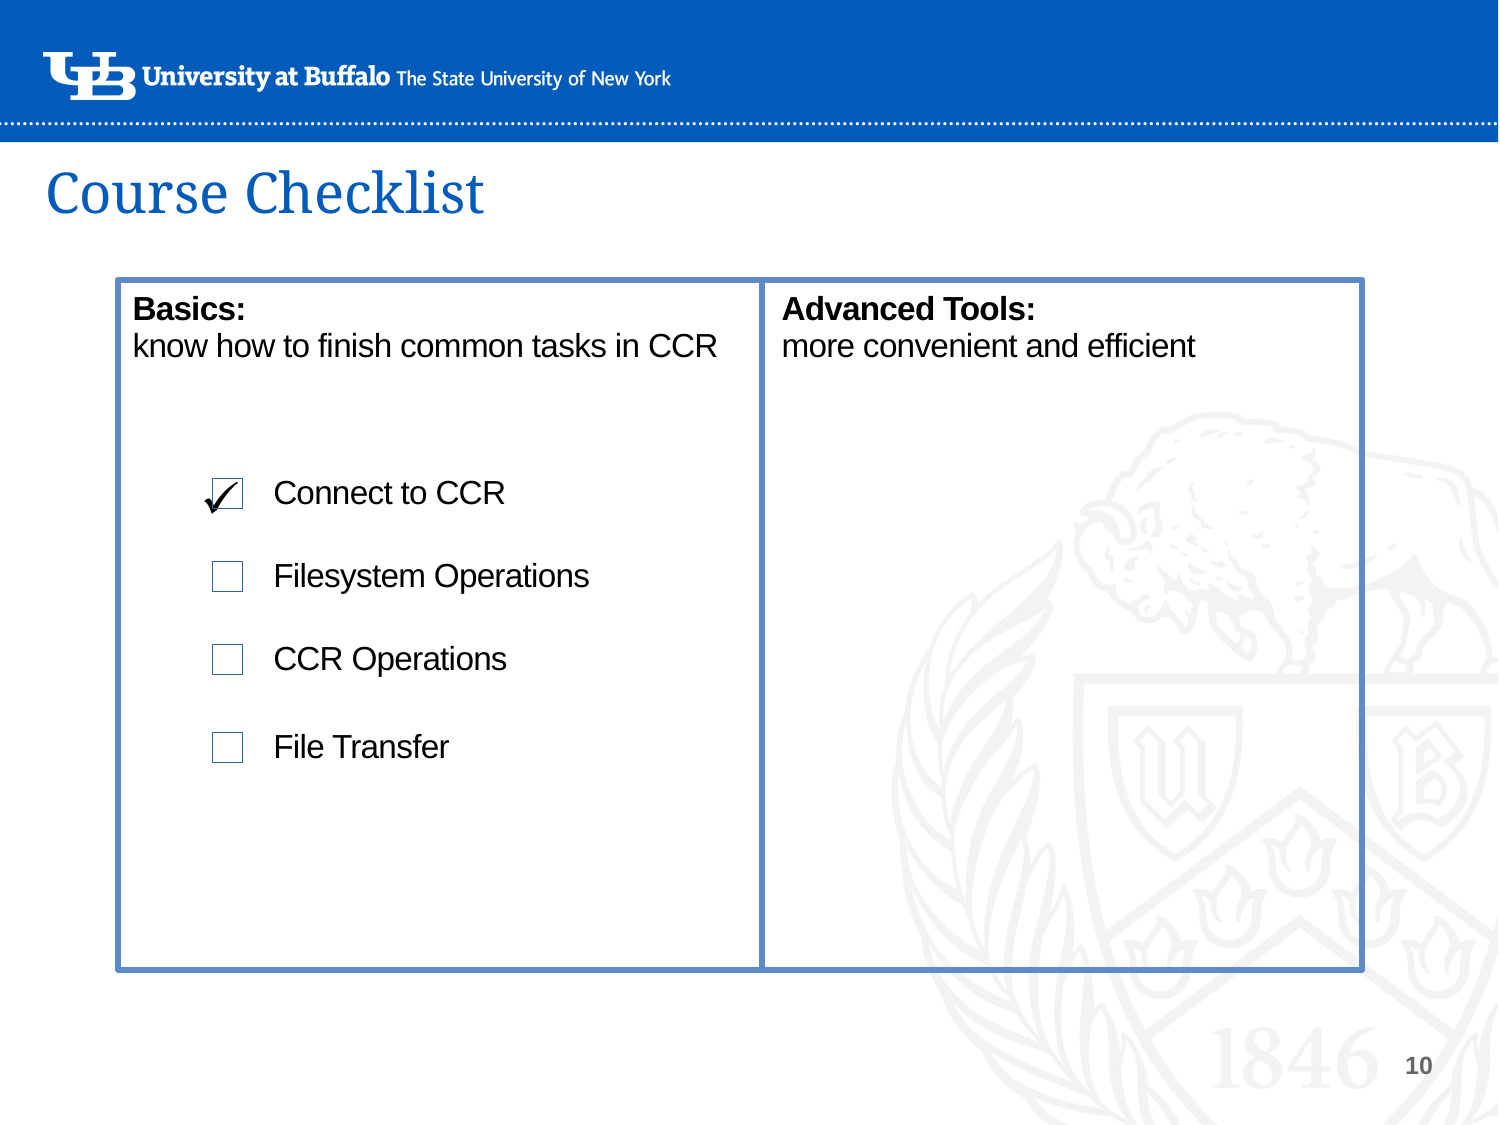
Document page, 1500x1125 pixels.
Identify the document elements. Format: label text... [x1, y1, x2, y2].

title Course Checklist [30, 153, 1387, 232]
text_box [117, 279, 1363, 970]
text_box ✓ [185, 478, 252, 539]
text_box Basics: know how to finish common tasks in CCR [117, 282, 760, 376]
text_box File Transfer [258, 721, 505, 774]
text_box CCR Operations [258, 633, 625, 686]
text_box Connect to CCR [258, 467, 541, 520]
text_box Filesystem Operations [258, 550, 625, 603]
picture [0, 0, 1499, 1125]
text_box Advanced Tools: more convenient and efficient [766, 282, 1363, 376]
